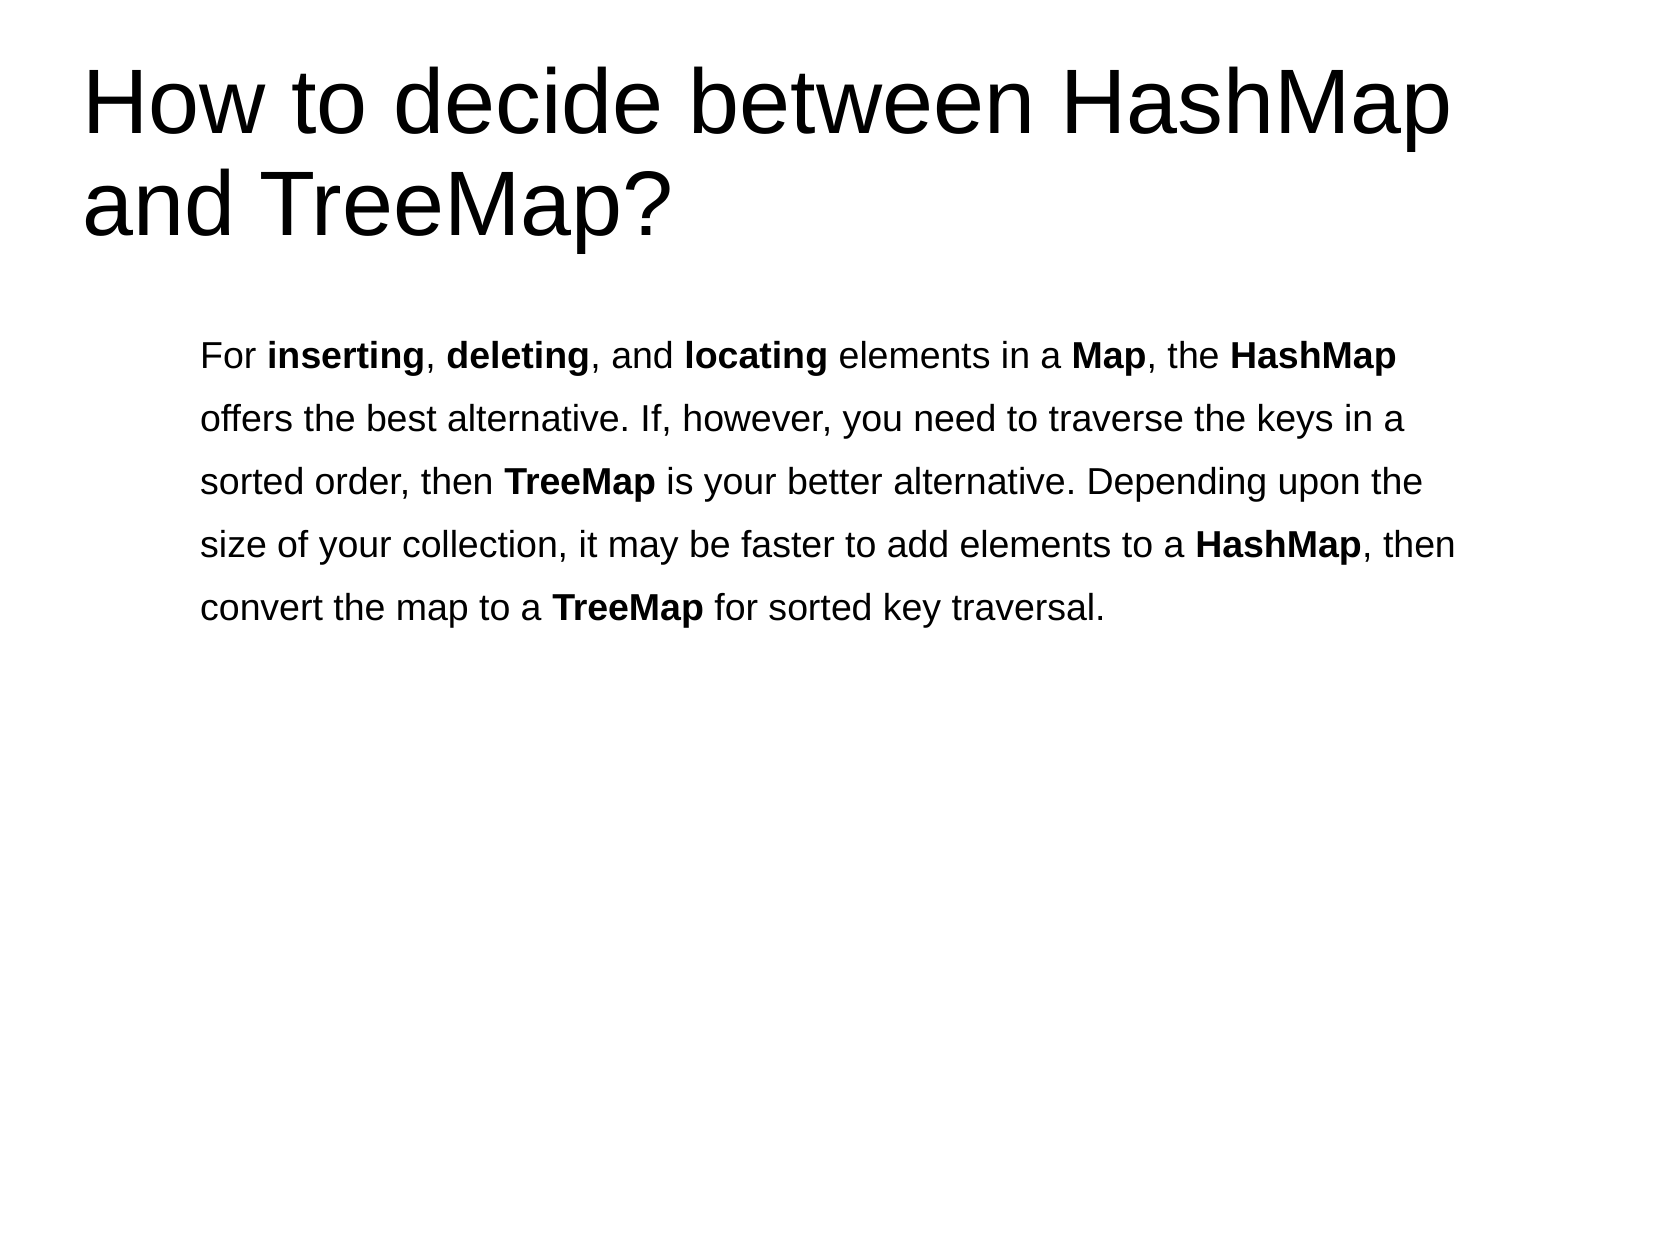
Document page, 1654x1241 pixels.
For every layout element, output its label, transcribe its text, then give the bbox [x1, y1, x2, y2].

text_box For inserting, deleting, and locating elements in a Map, the HashMap offers the best alternative. If, however, you need to traverse the keys in a sorted order, then TreeMap is your better alternative. Depending upon the size of your collection, it may be faster to add elements to a HashMap, then convert the map to a TreeMap for sorted key traversal. [150, 306, 1502, 1216]
title [82, 242, 1571, 451]
title How to decide between HashMap and TreeMap? [82, 49, 1571, 242]
